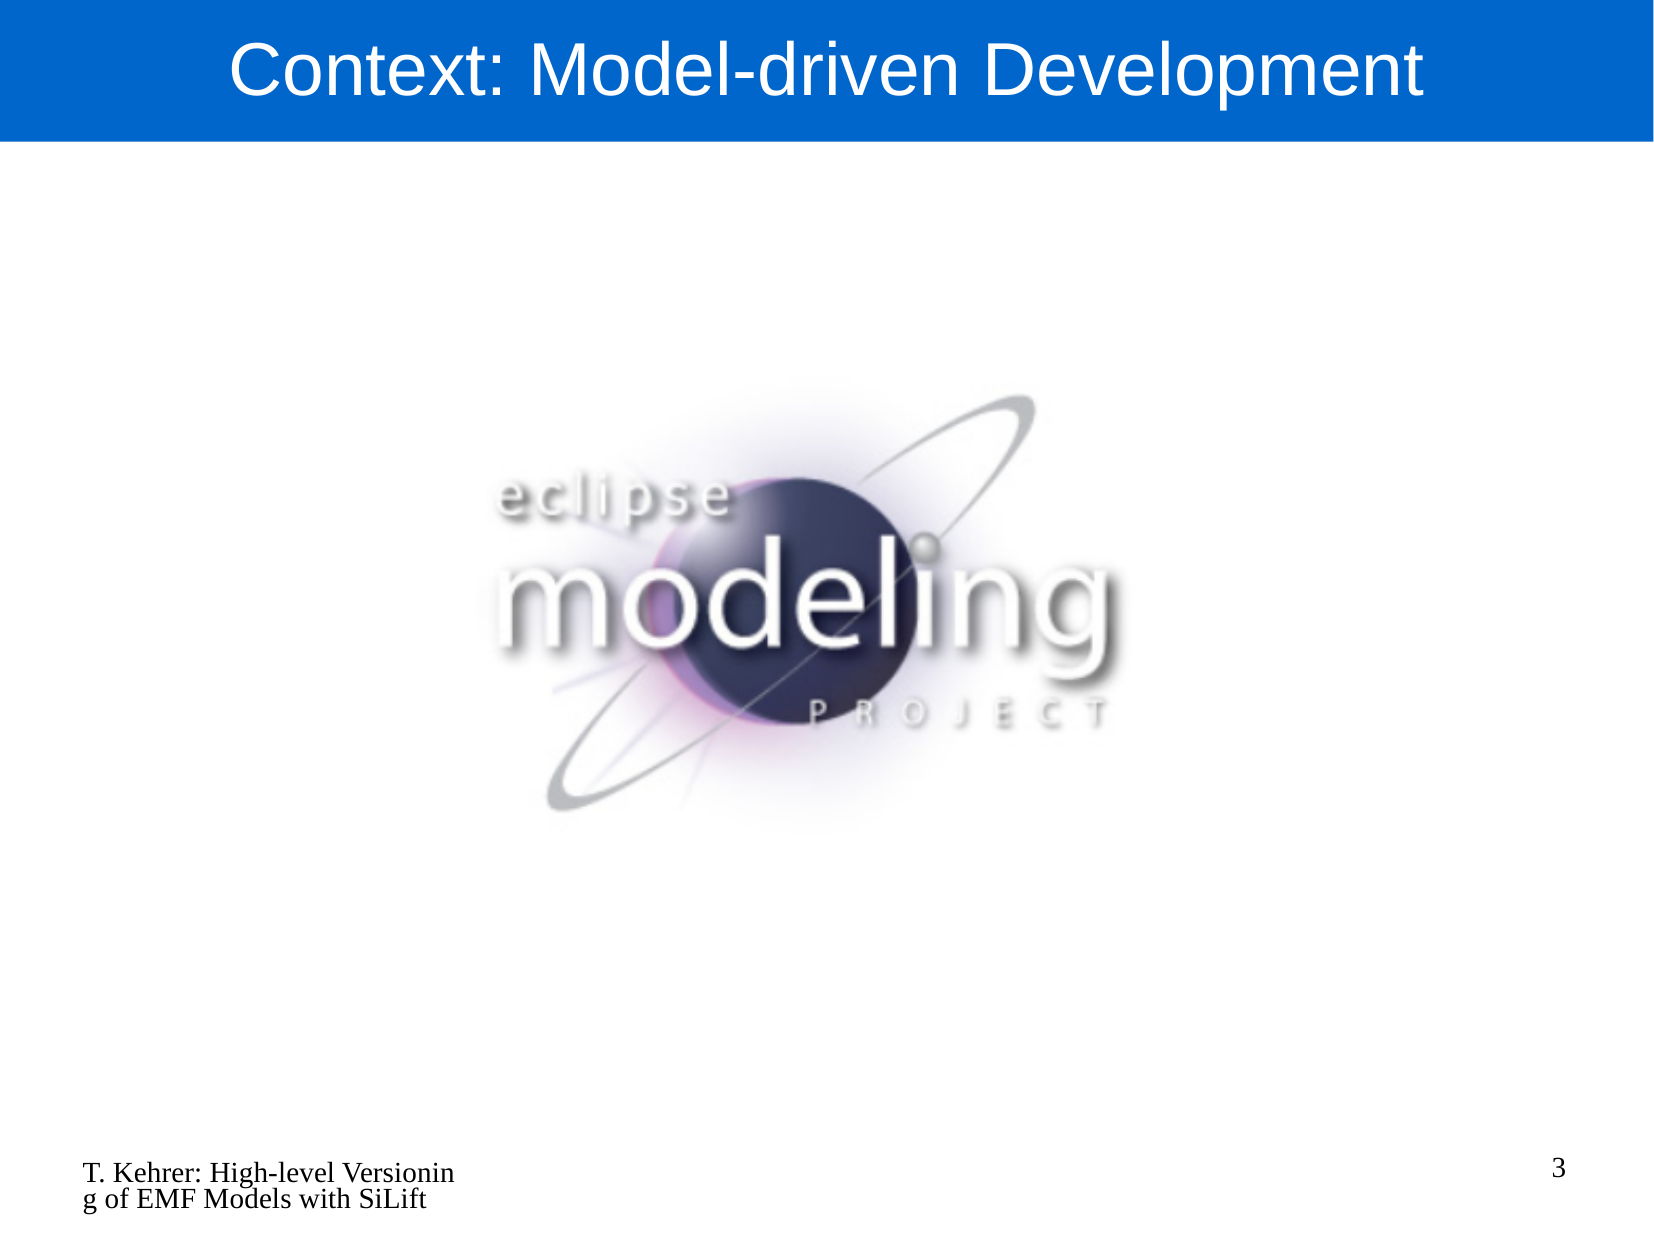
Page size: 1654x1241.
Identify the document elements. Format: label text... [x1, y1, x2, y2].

picture [475, 370, 1152, 845]
title Context: Model-driven Development [0, 0, 1654, 142]
